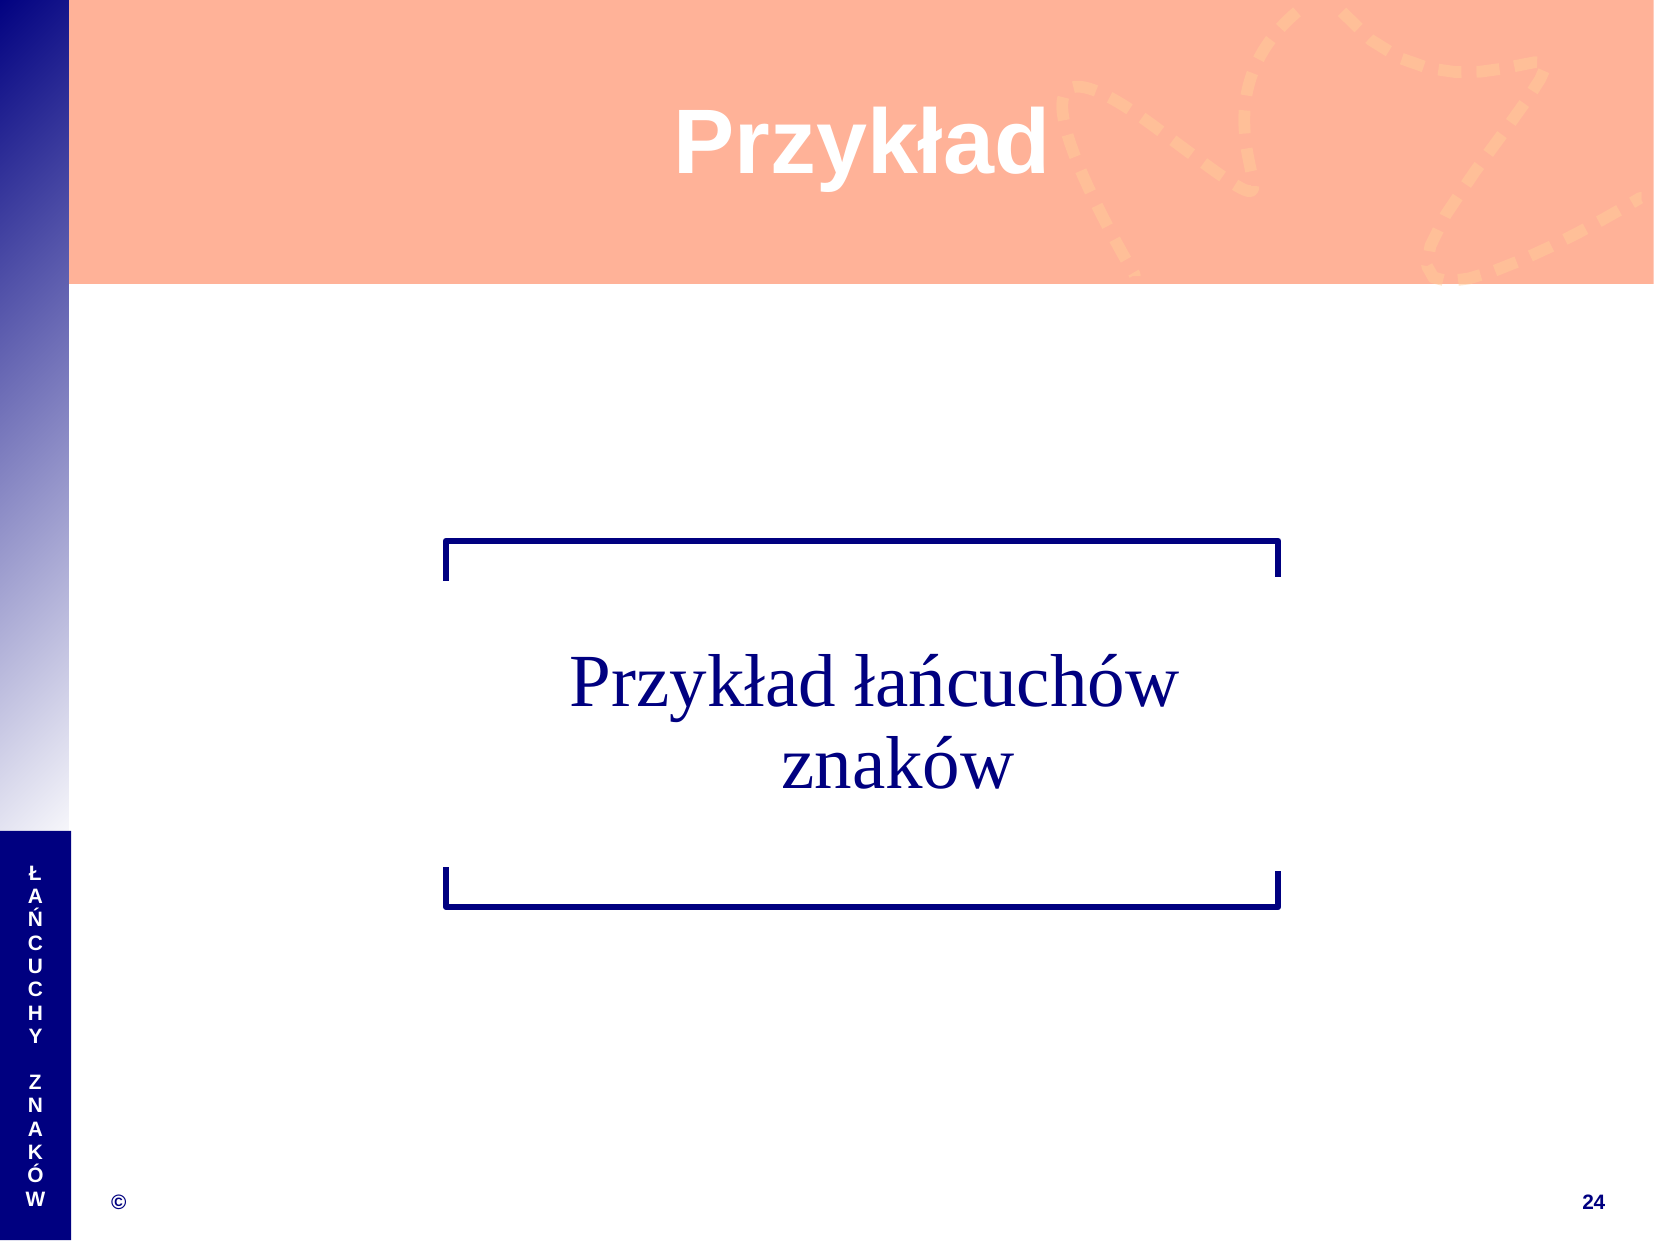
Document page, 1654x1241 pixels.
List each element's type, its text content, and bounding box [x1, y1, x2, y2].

text_box Przykład łańcuchów znaków [461, 513, 1263, 931]
text_box Ł A Ń C U C H Y Z N A K Ó W [0, 831, 71, 1241]
title Przykład [70, 37, 1654, 246]
